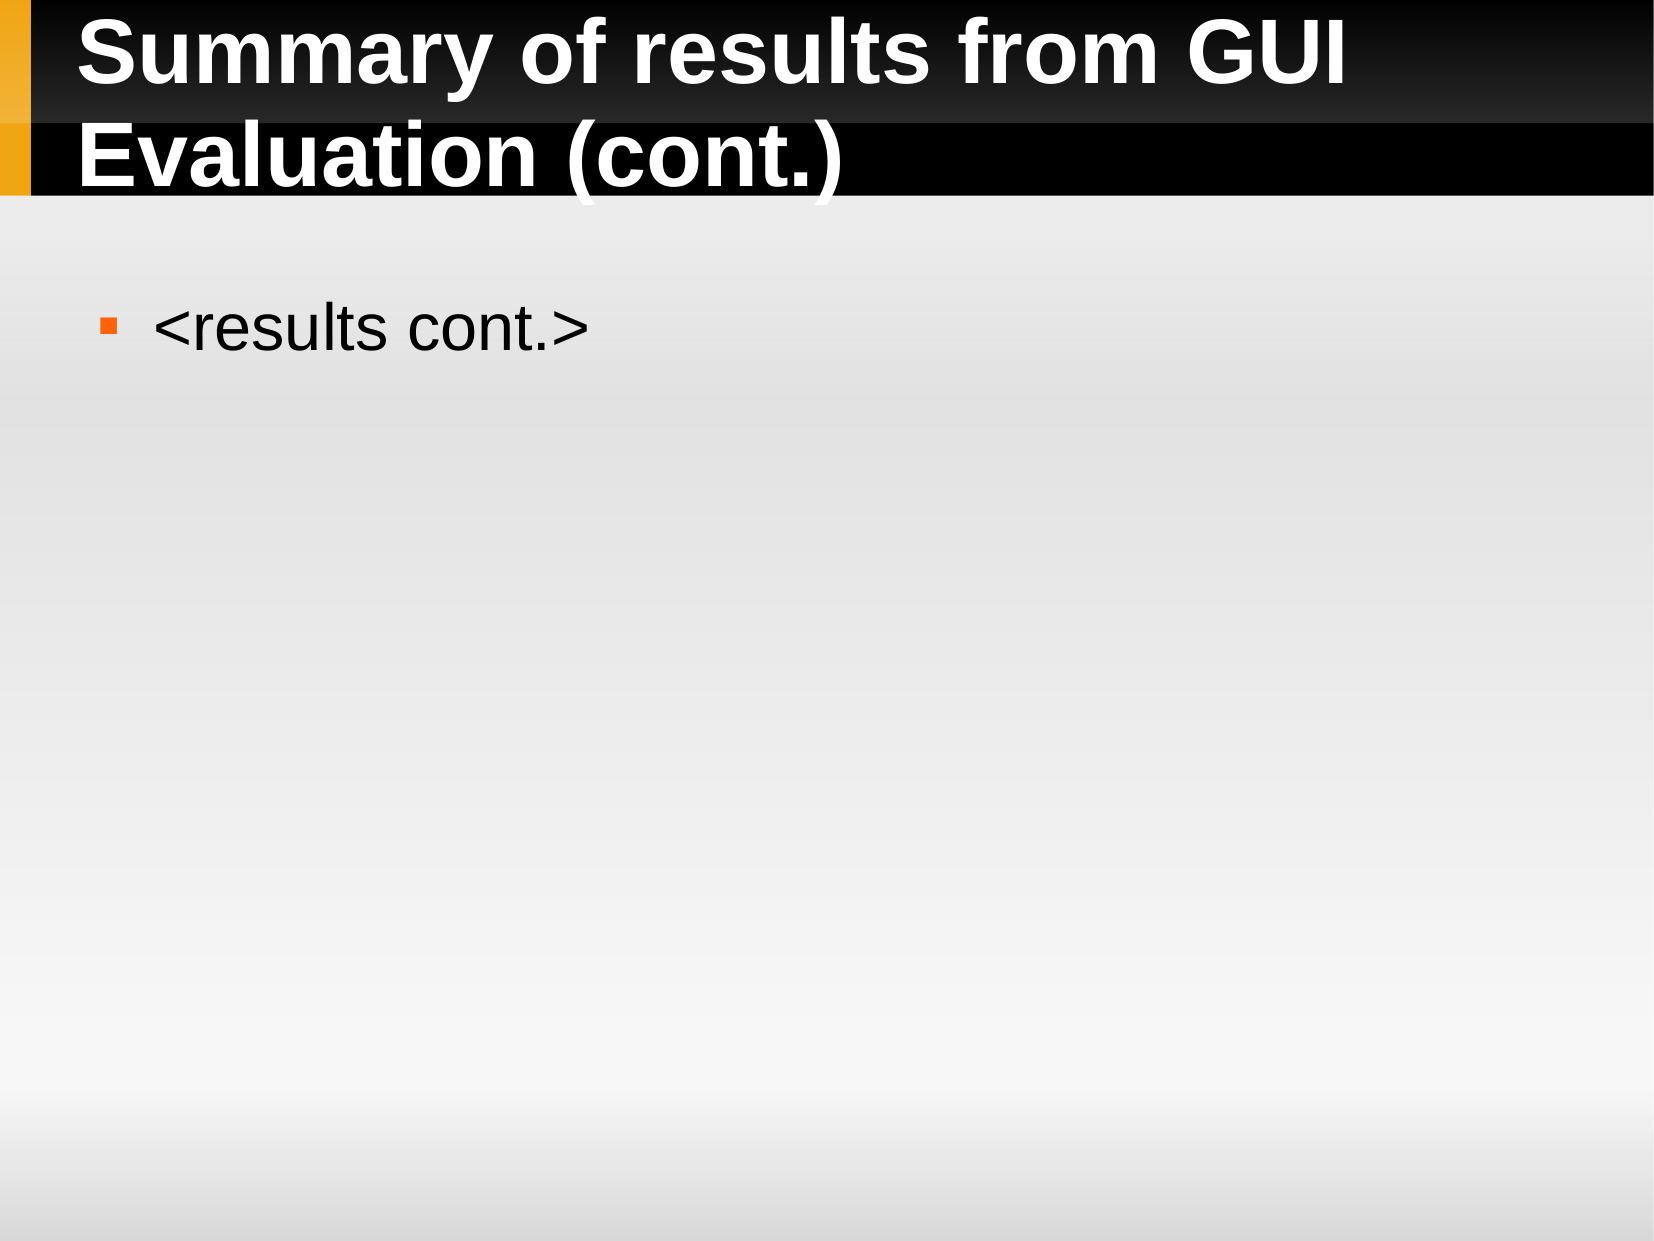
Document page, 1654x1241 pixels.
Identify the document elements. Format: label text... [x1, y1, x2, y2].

picture [0, 0, 1654, 1241]
list <results cont.> [82, 290, 1571, 1109]
title Summary of results from GUI Evaluation (cont.) [76, 0, 1565, 208]
